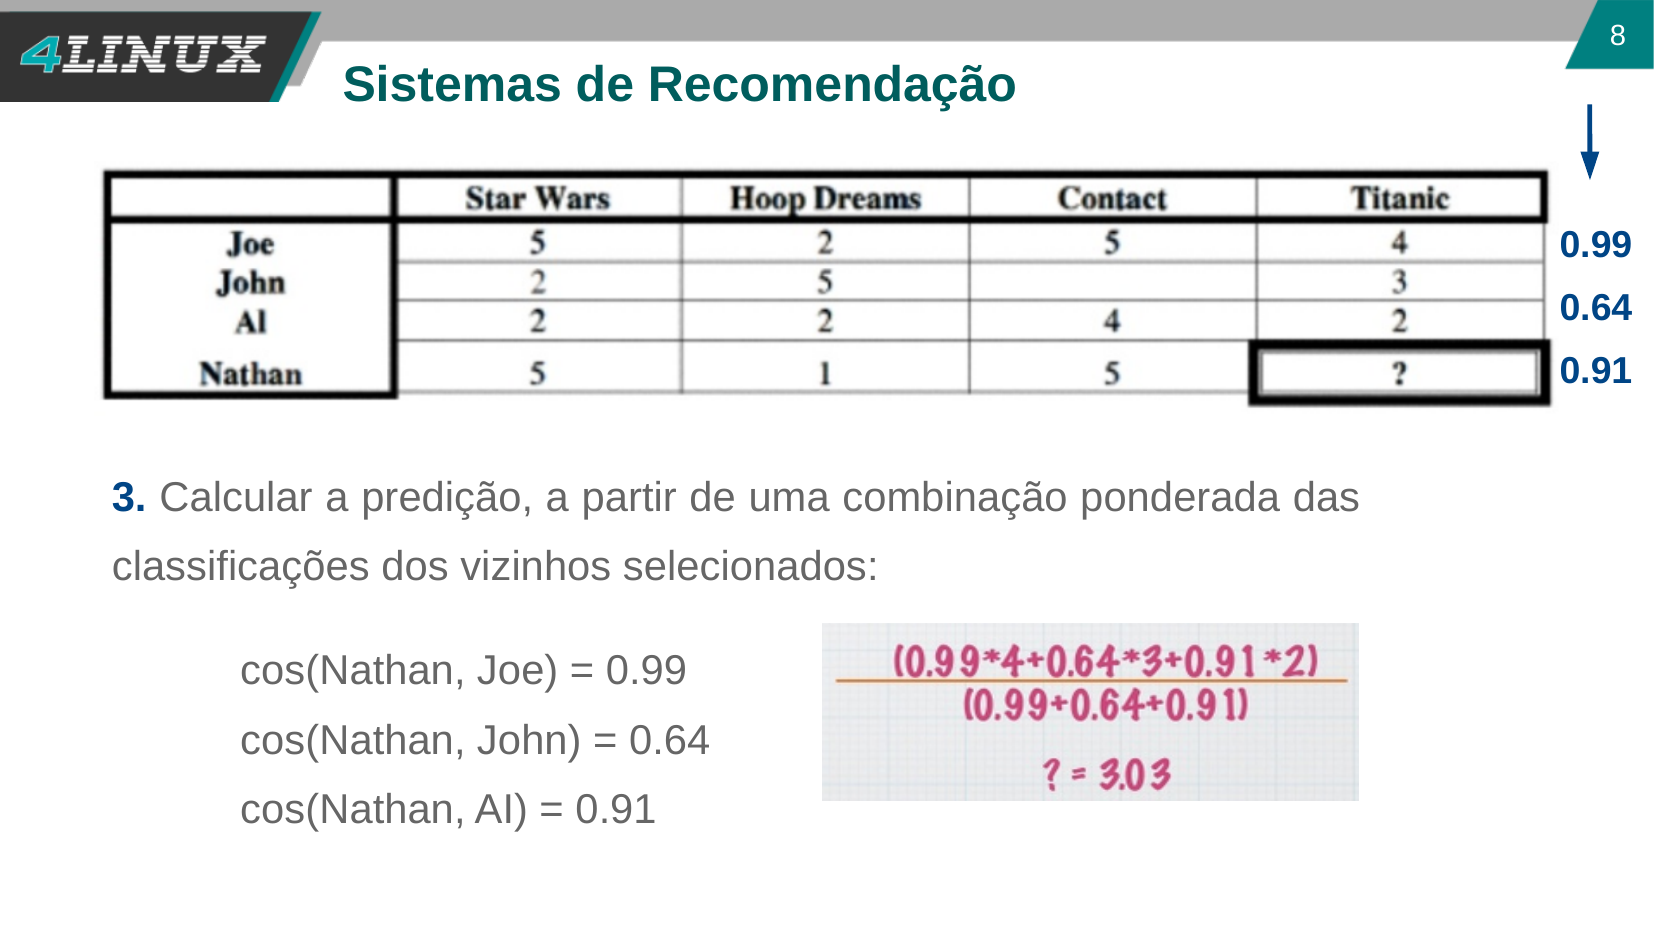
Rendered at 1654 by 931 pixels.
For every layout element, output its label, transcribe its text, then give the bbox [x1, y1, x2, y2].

picture [94, 161, 1559, 416]
title Sistemas de Recomendação [342, 52, 1630, 118]
picture [0, 0, 1654, 102]
picture [822, 623, 1359, 801]
text_box 0.99 0.64 0.91 [1544, 194, 1654, 422]
text_box 3. Calcular a predição, a partir de uma combinação ponderada das classificações dos vizinhos selecionados: [97, 442, 1559, 564]
text_box cos(Nathan, Joe) = 0.99 cos(Nathan, John) = 0.64 cos(Nathan, AI) = 0.91 [225, 616, 766, 843]
